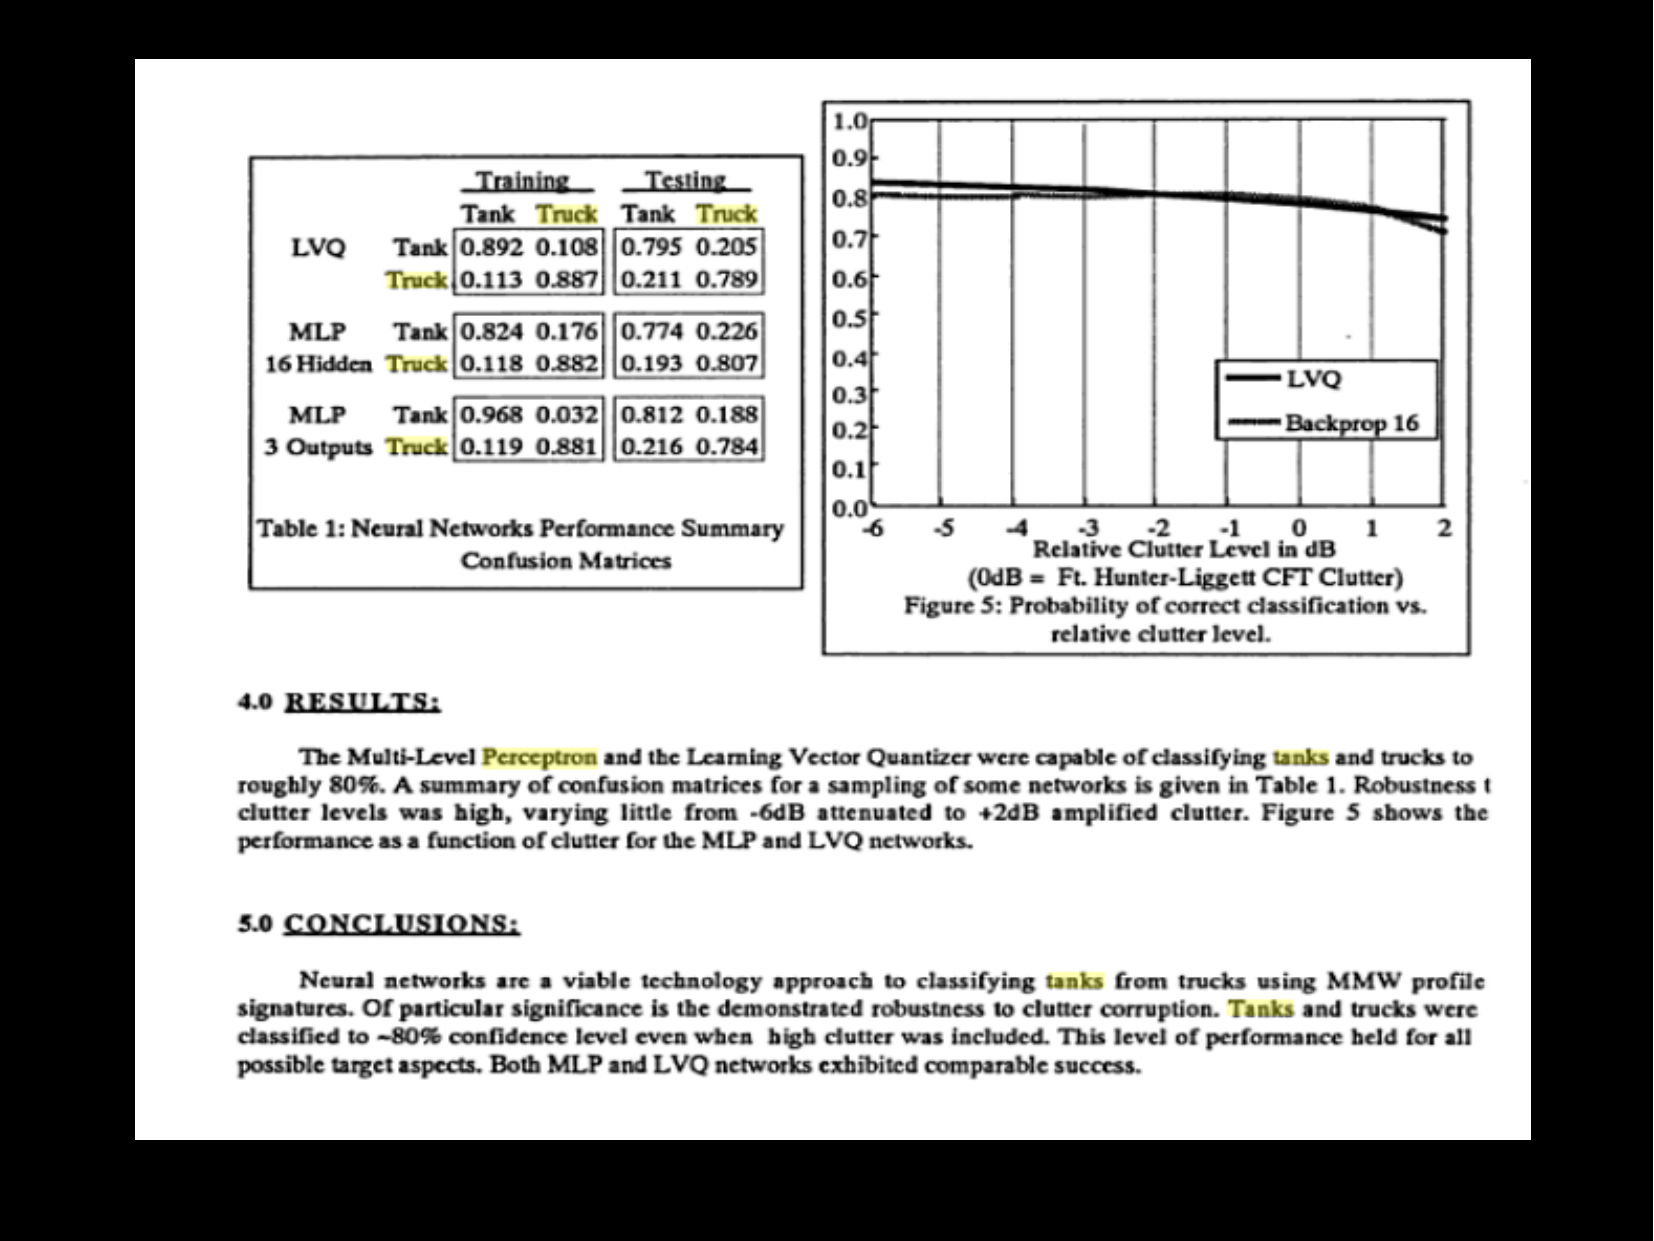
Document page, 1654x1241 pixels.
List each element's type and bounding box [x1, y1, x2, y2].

picture [135, 59, 1531, 1141]
